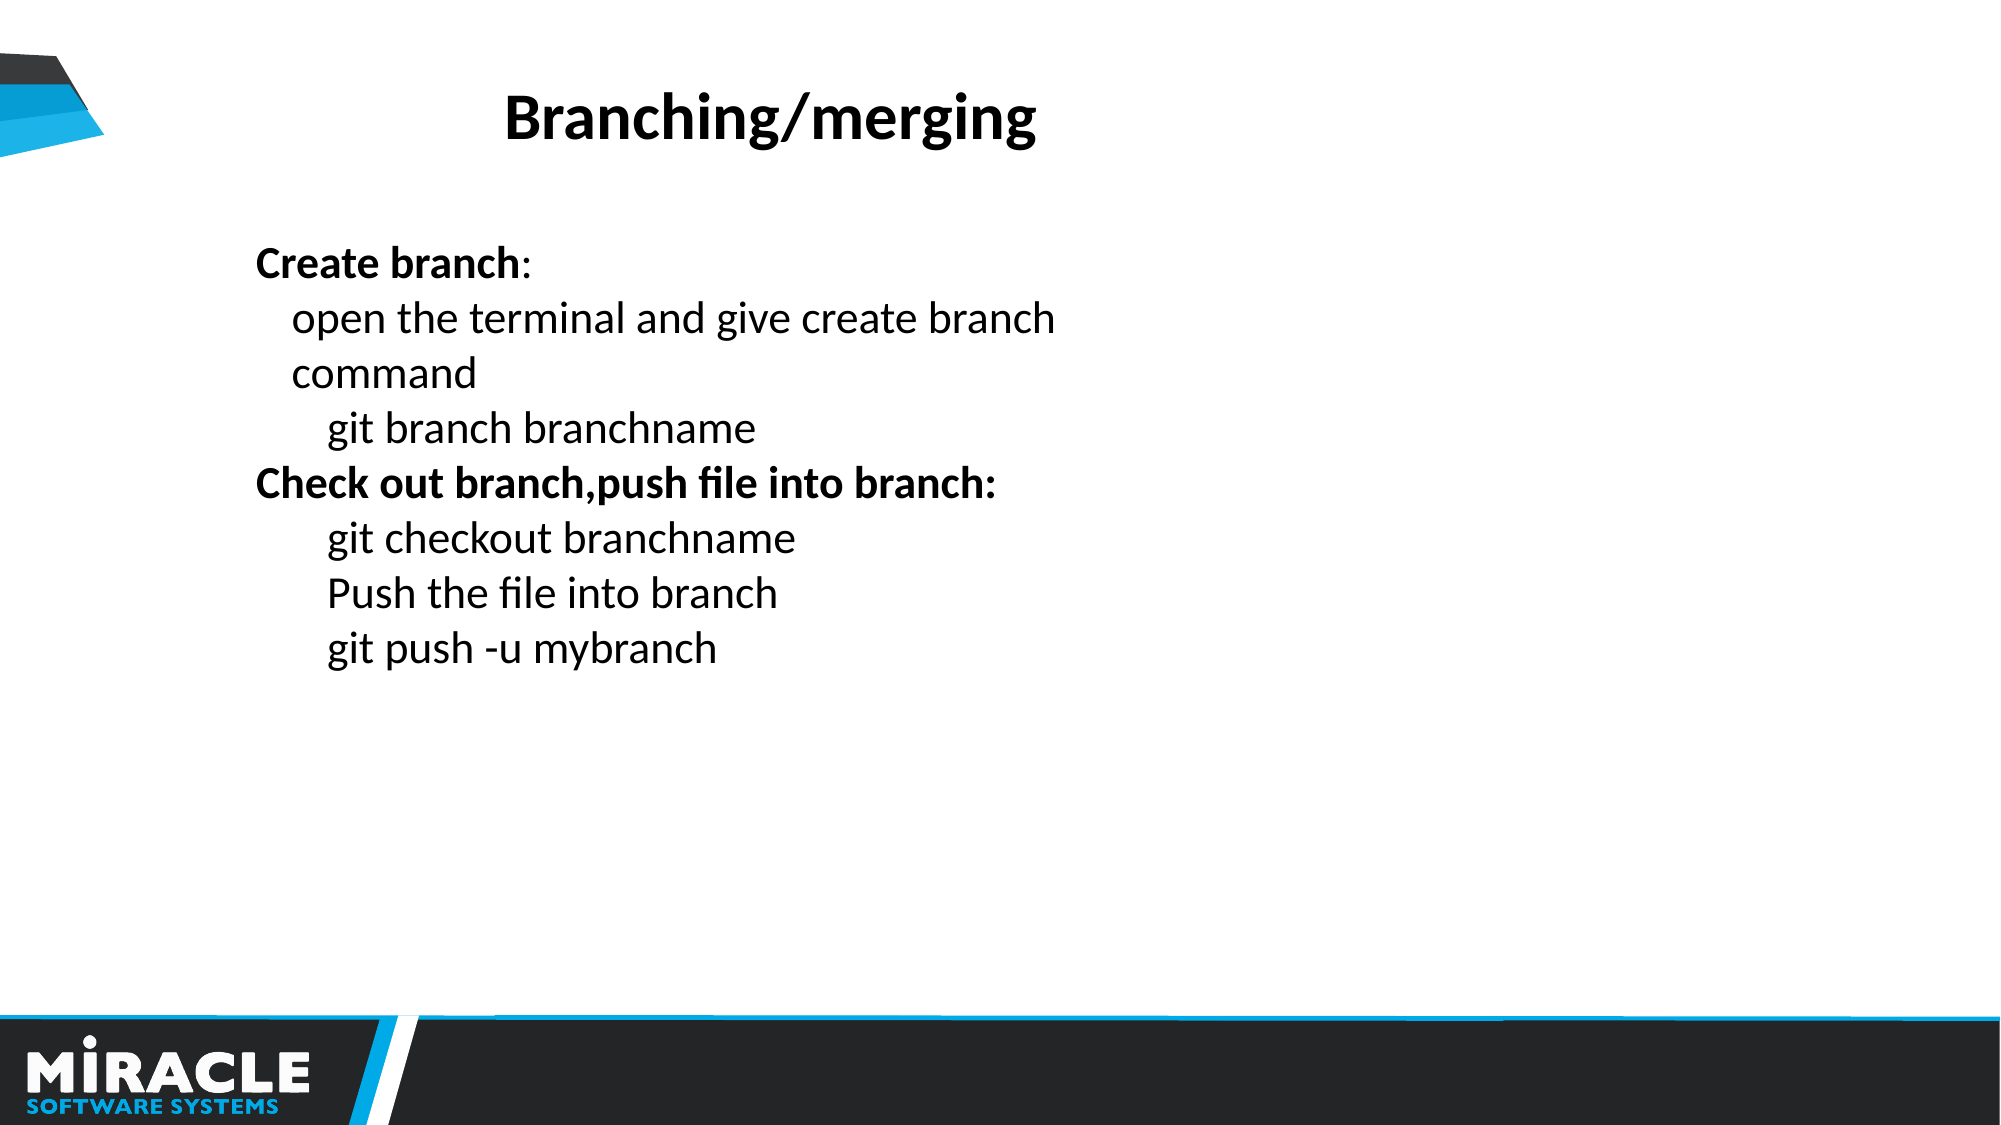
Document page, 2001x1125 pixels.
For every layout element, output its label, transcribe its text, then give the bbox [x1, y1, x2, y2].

text_box Branching/merging Create branch: open the terminal and give create branch command git branch branchname Check out branch,push file into branch: git checkout branchname Push the file into branch git push -u mybranch [135, 0, 1185, 790]
